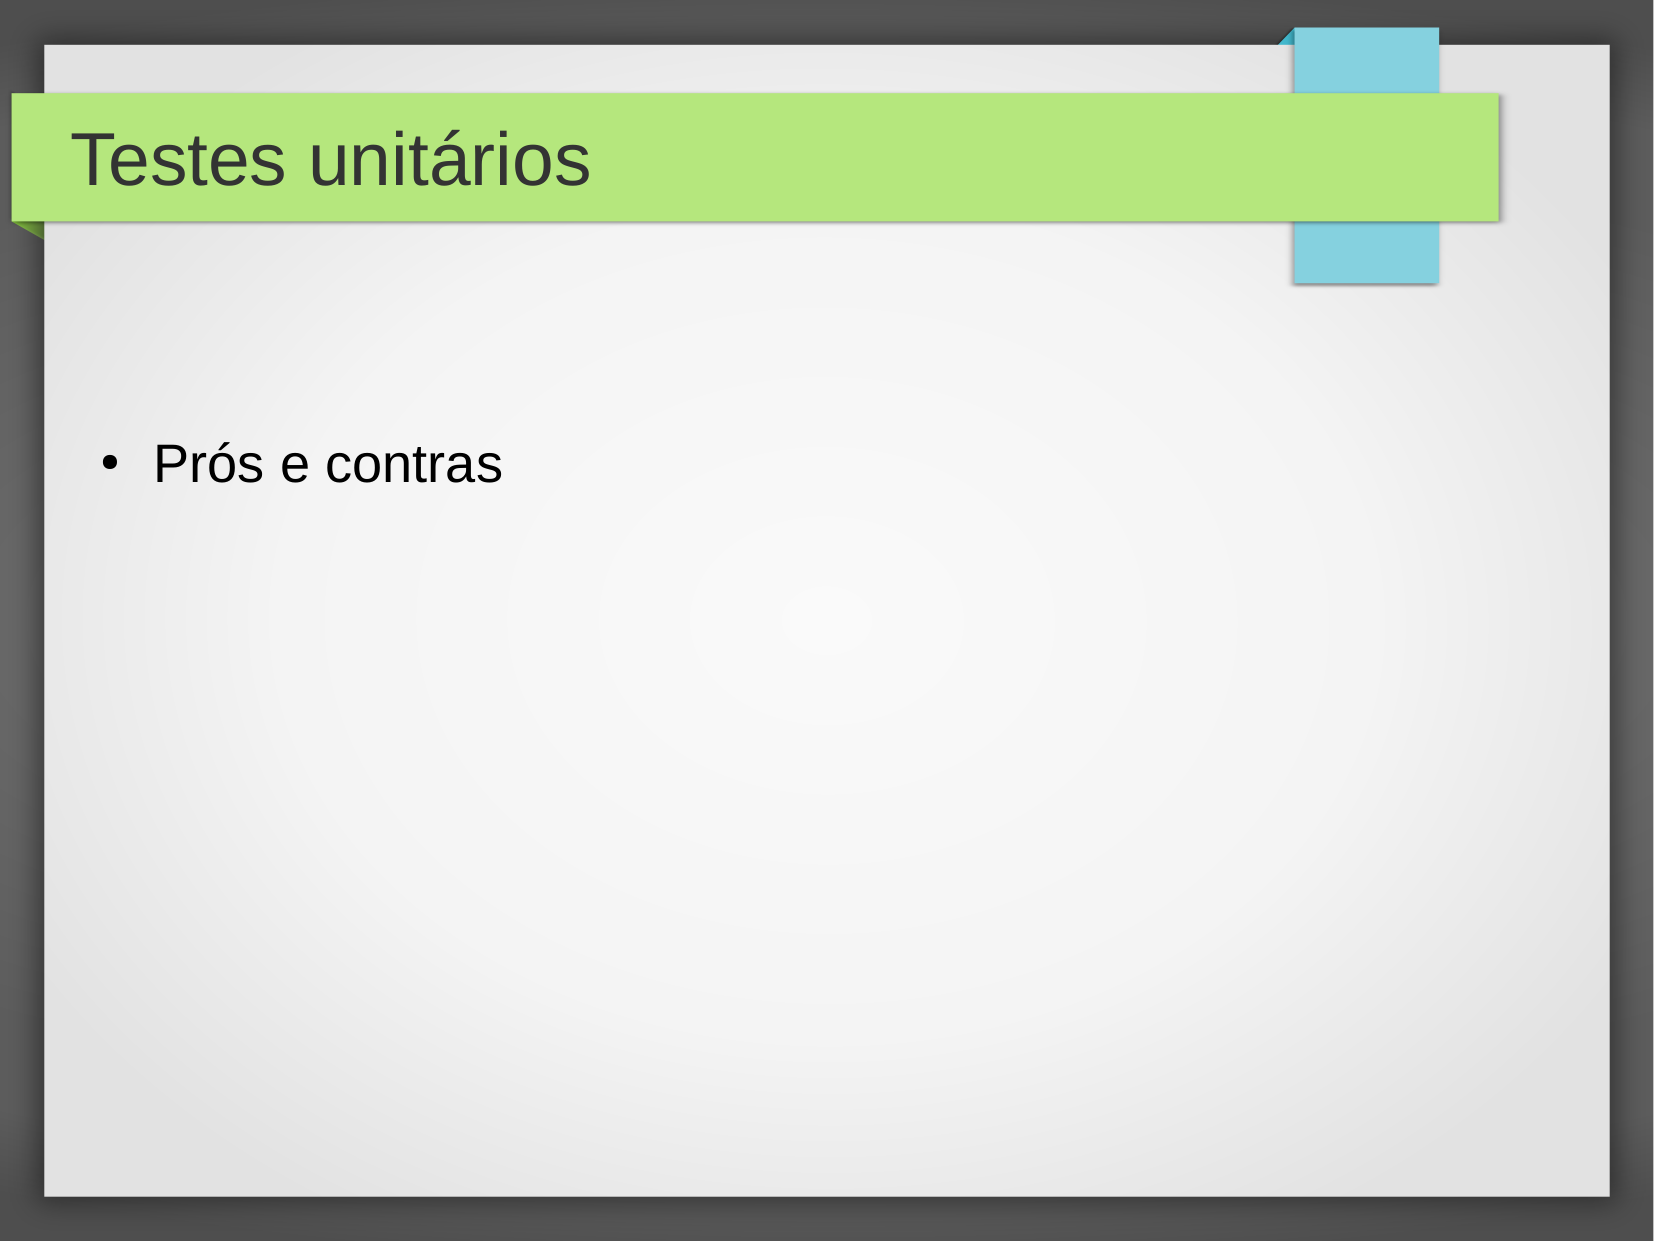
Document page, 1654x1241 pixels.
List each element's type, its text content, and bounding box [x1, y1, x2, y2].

title Testes unitários [70, 106, 1229, 213]
picture [0, 0, 1654, 1241]
list Prós e contras [82, 343, 1538, 1063]
